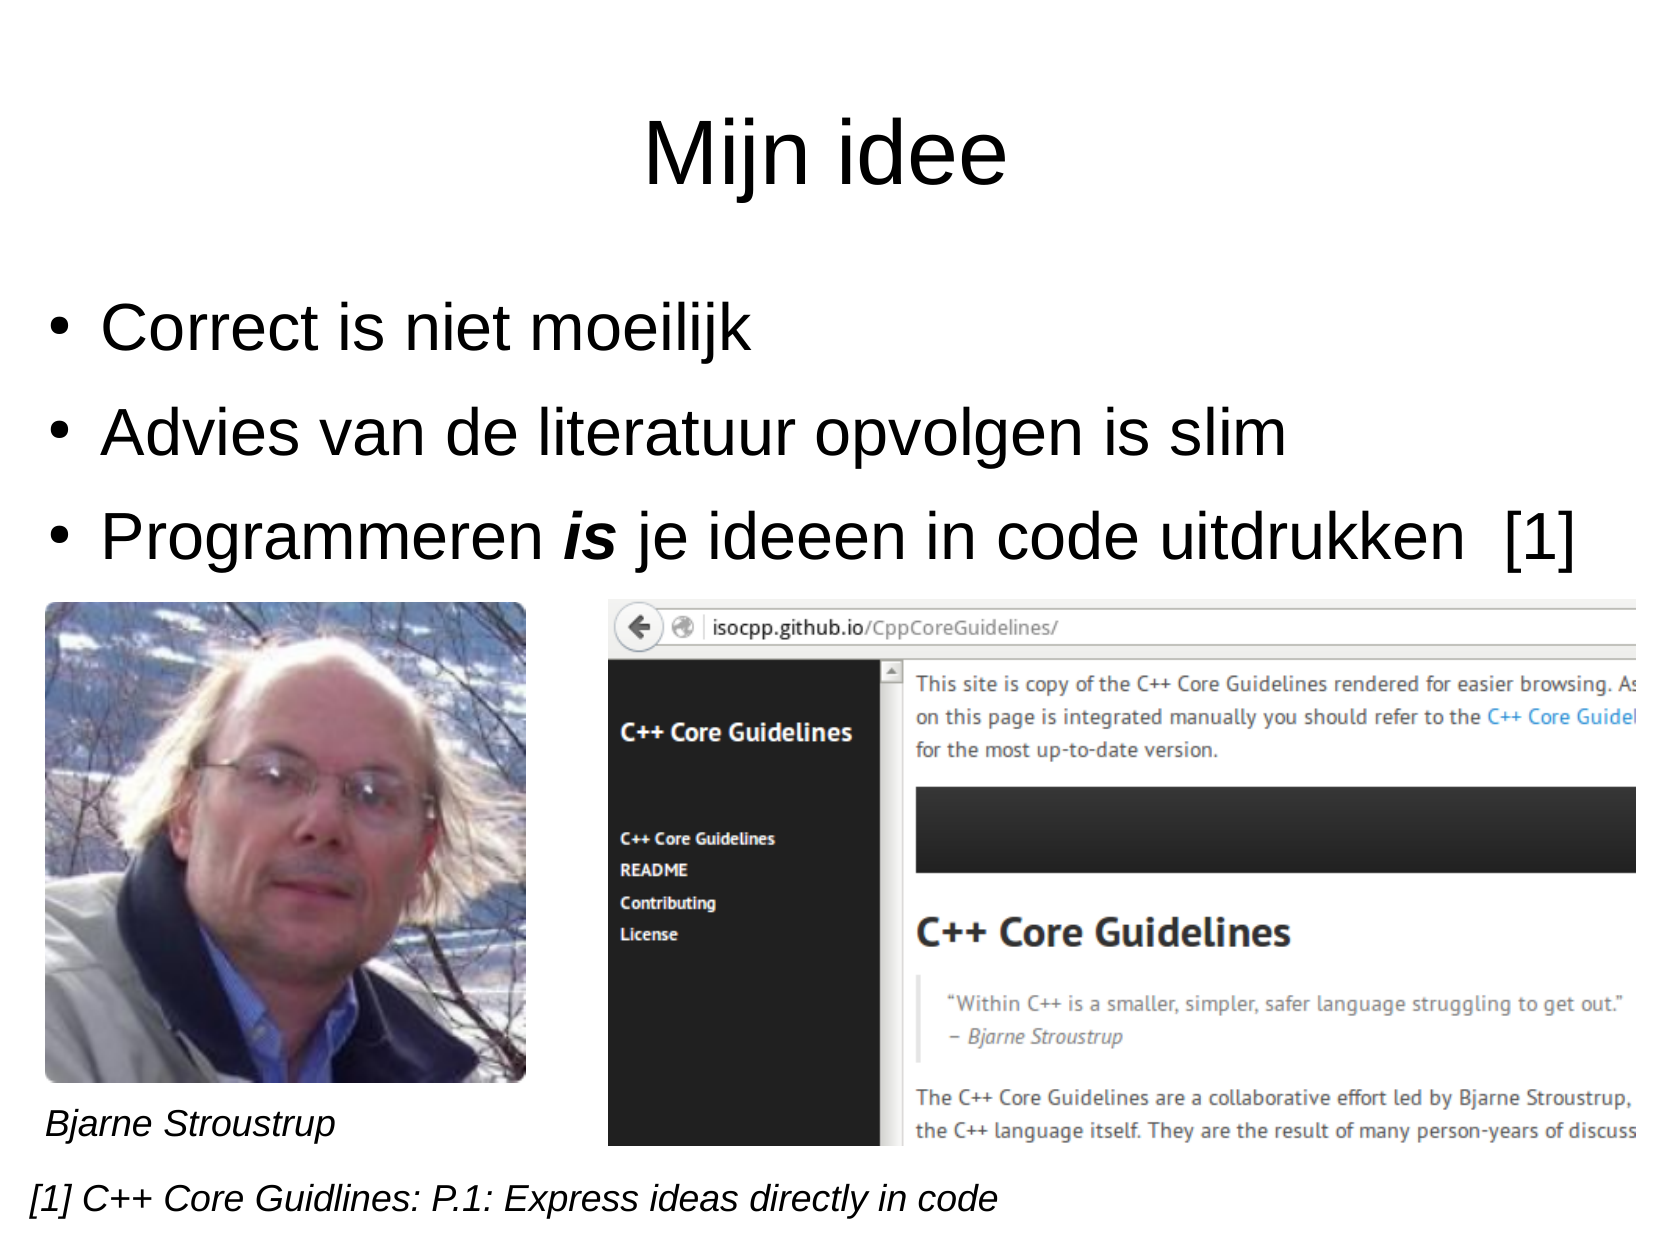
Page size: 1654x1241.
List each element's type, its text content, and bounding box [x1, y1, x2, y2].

title Mijn idee [82, 49, 1571, 257]
picture [45, 602, 526, 1083]
text_box [1] C++ Core Guidlines: P.1: Express ideas directly in code [15, 1170, 1014, 1227]
text_box Bjarne Stroustrup [30, 1095, 511, 1152]
picture [608, 599, 1636, 1146]
list Correct is niet moeilijk Advies van de literatuur opvolgen is slim Programmeren is je ideeen in code uitdrukken [1] [30, 290, 1636, 601]
